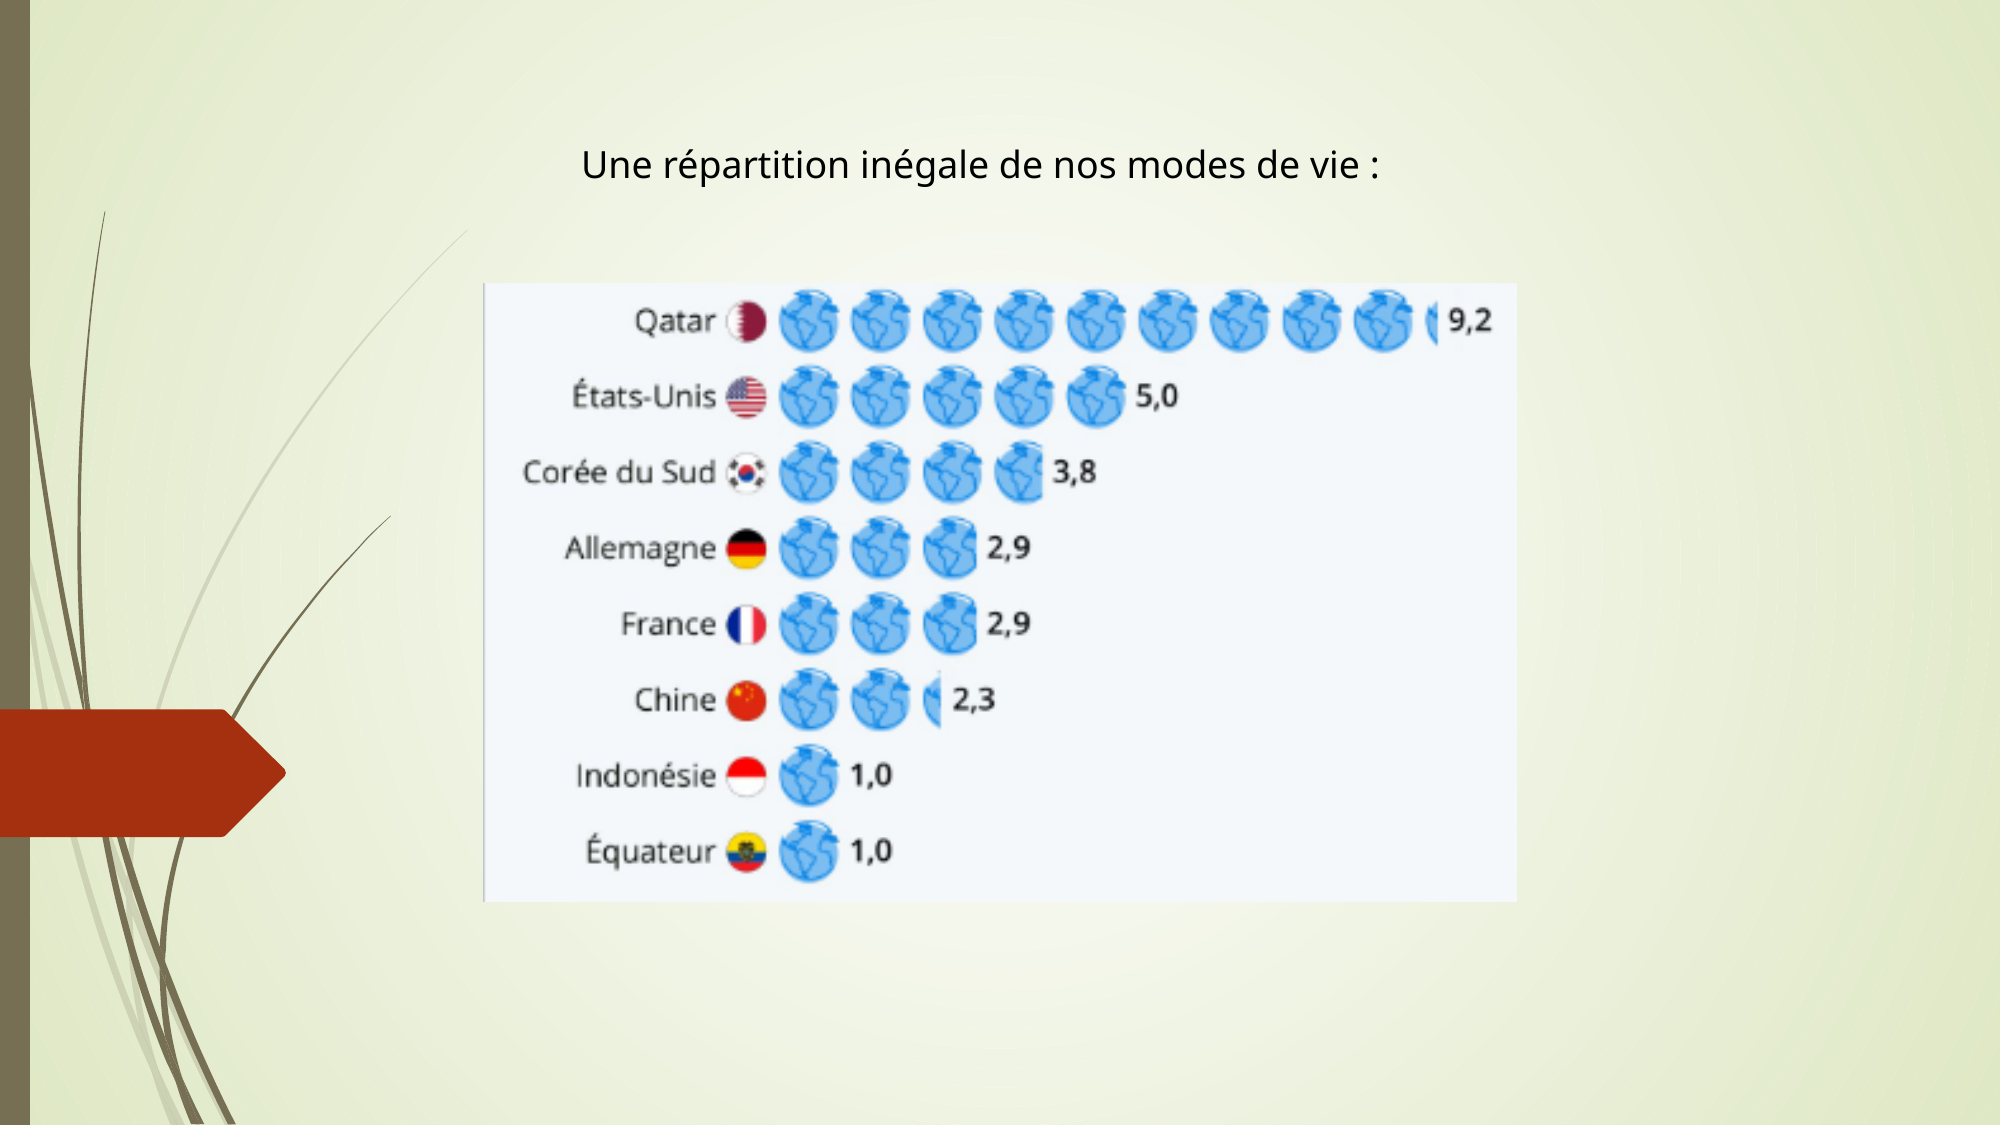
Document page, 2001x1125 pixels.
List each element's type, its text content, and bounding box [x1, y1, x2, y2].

text_box Une répartition inégale de nos modes de vie : [566, 133, 1973, 195]
picture [483, 283, 1517, 902]
